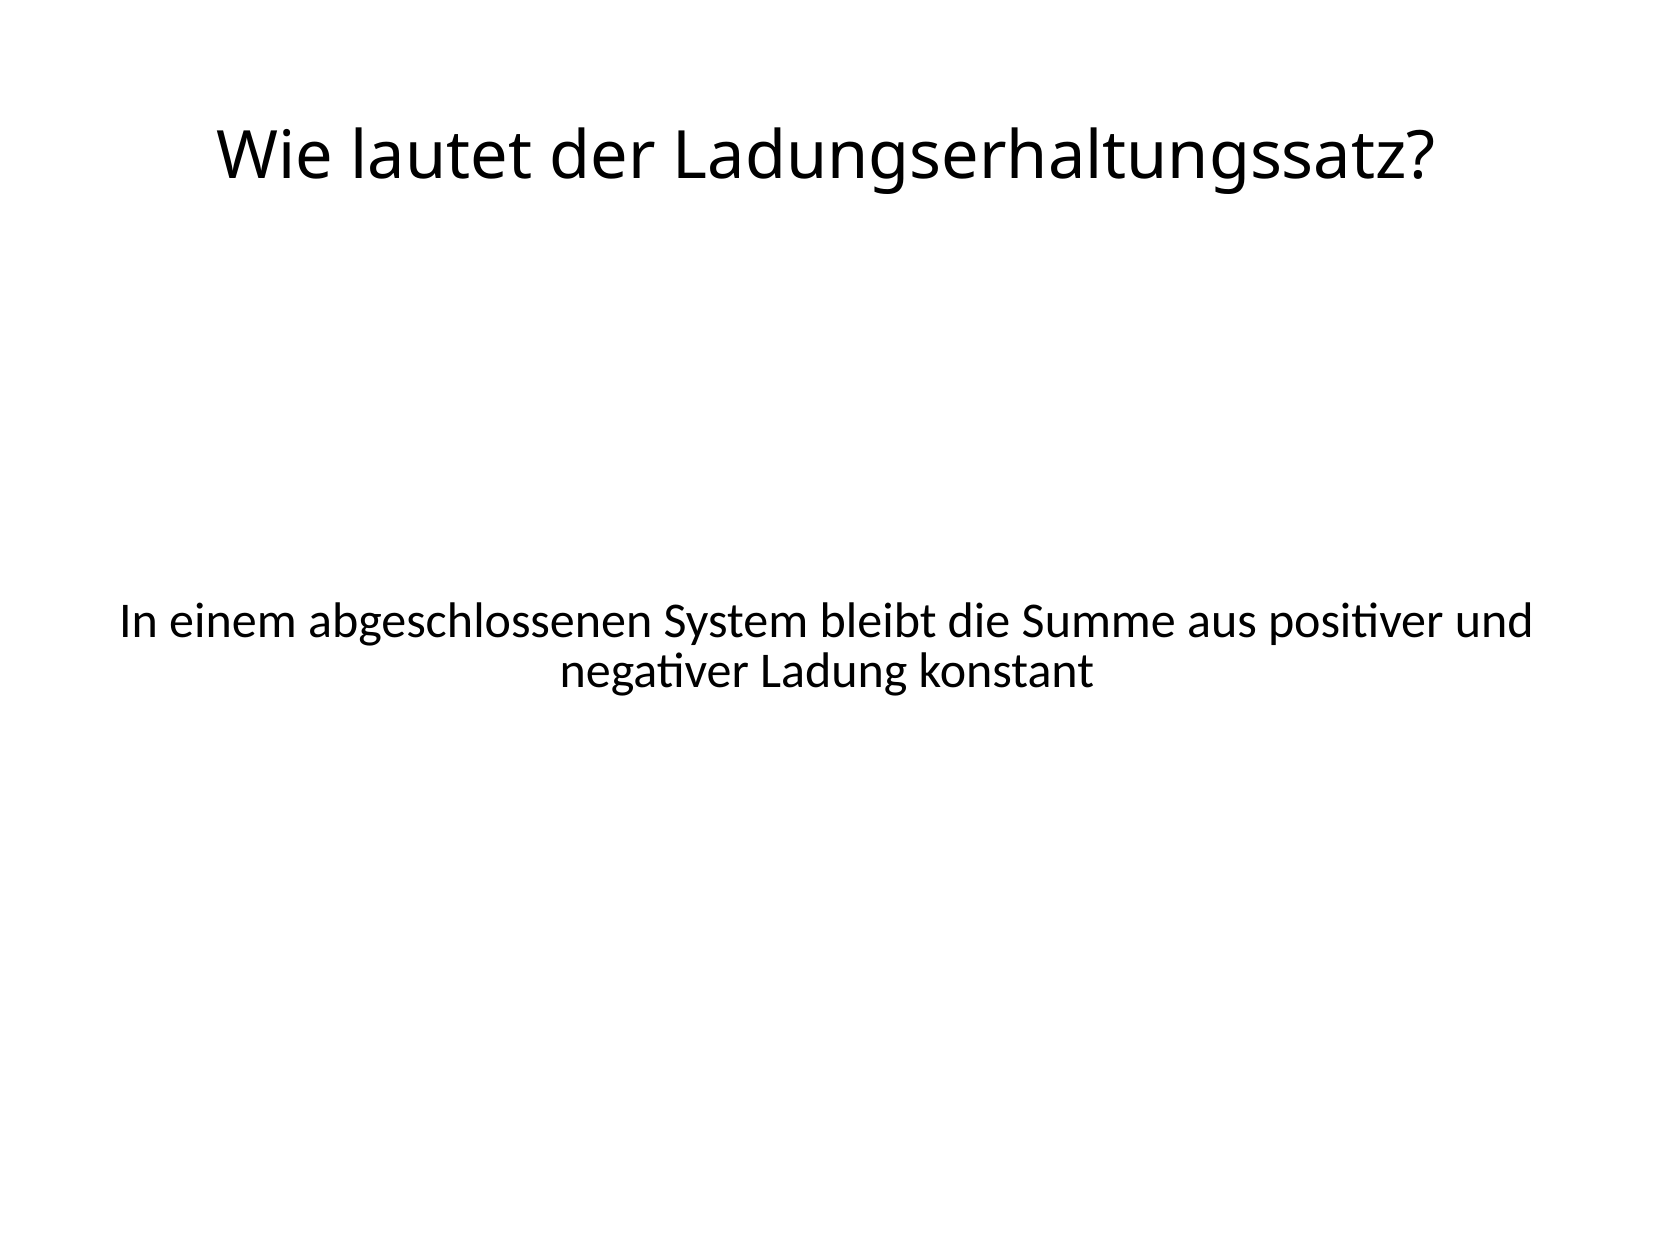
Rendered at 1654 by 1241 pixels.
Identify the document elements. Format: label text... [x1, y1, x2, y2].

title Wie lautet der Ladungserhaltungssatz? [82, 49, 1571, 257]
subtitle In einem abgeschlossenen System bleibt die Summe aus positiver und negativer Ladung konstant [82, 290, 1571, 1010]
